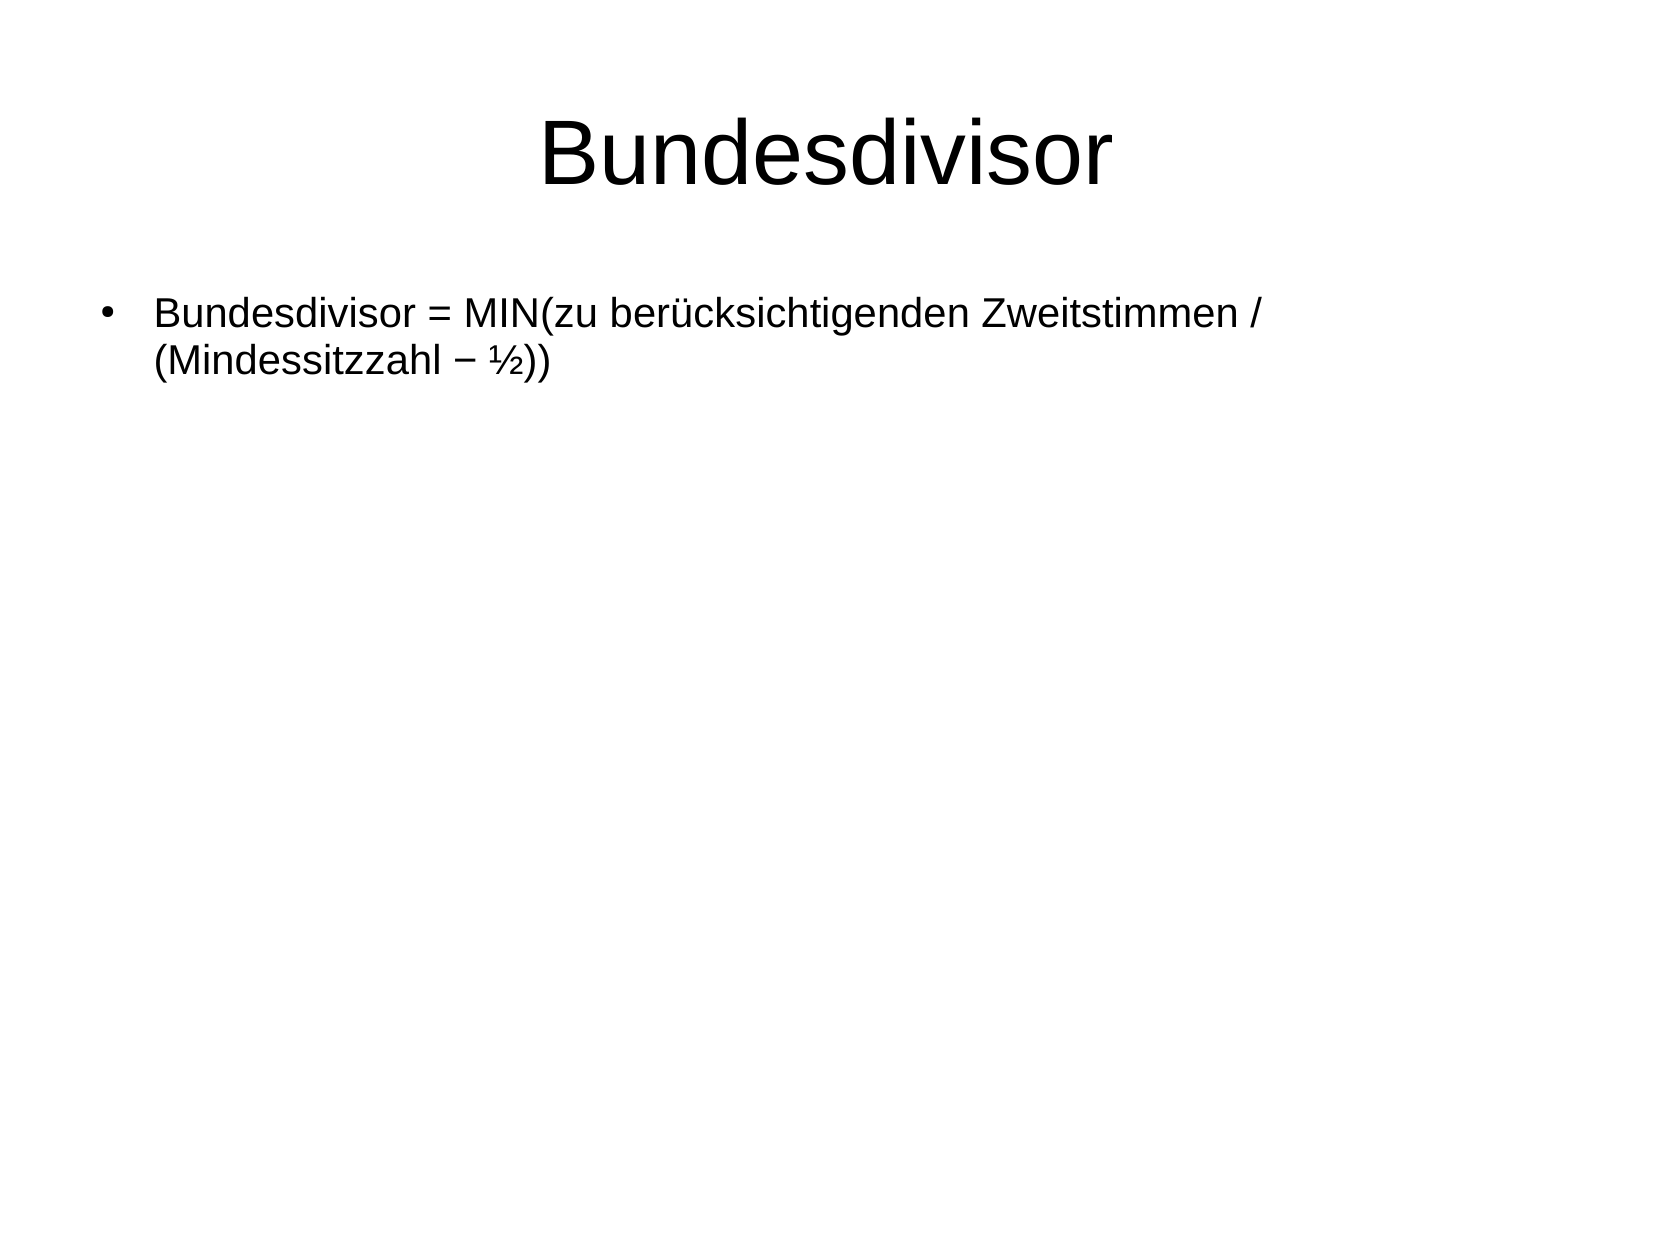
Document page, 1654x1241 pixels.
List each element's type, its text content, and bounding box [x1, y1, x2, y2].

list Bundesdivisor = MIN(zu berücksichtigenden Zweitstimmen / (Mindessitzzahl − ½)) [82, 290, 1538, 1010]
title Bundesdivisor [82, 49, 1571, 257]
